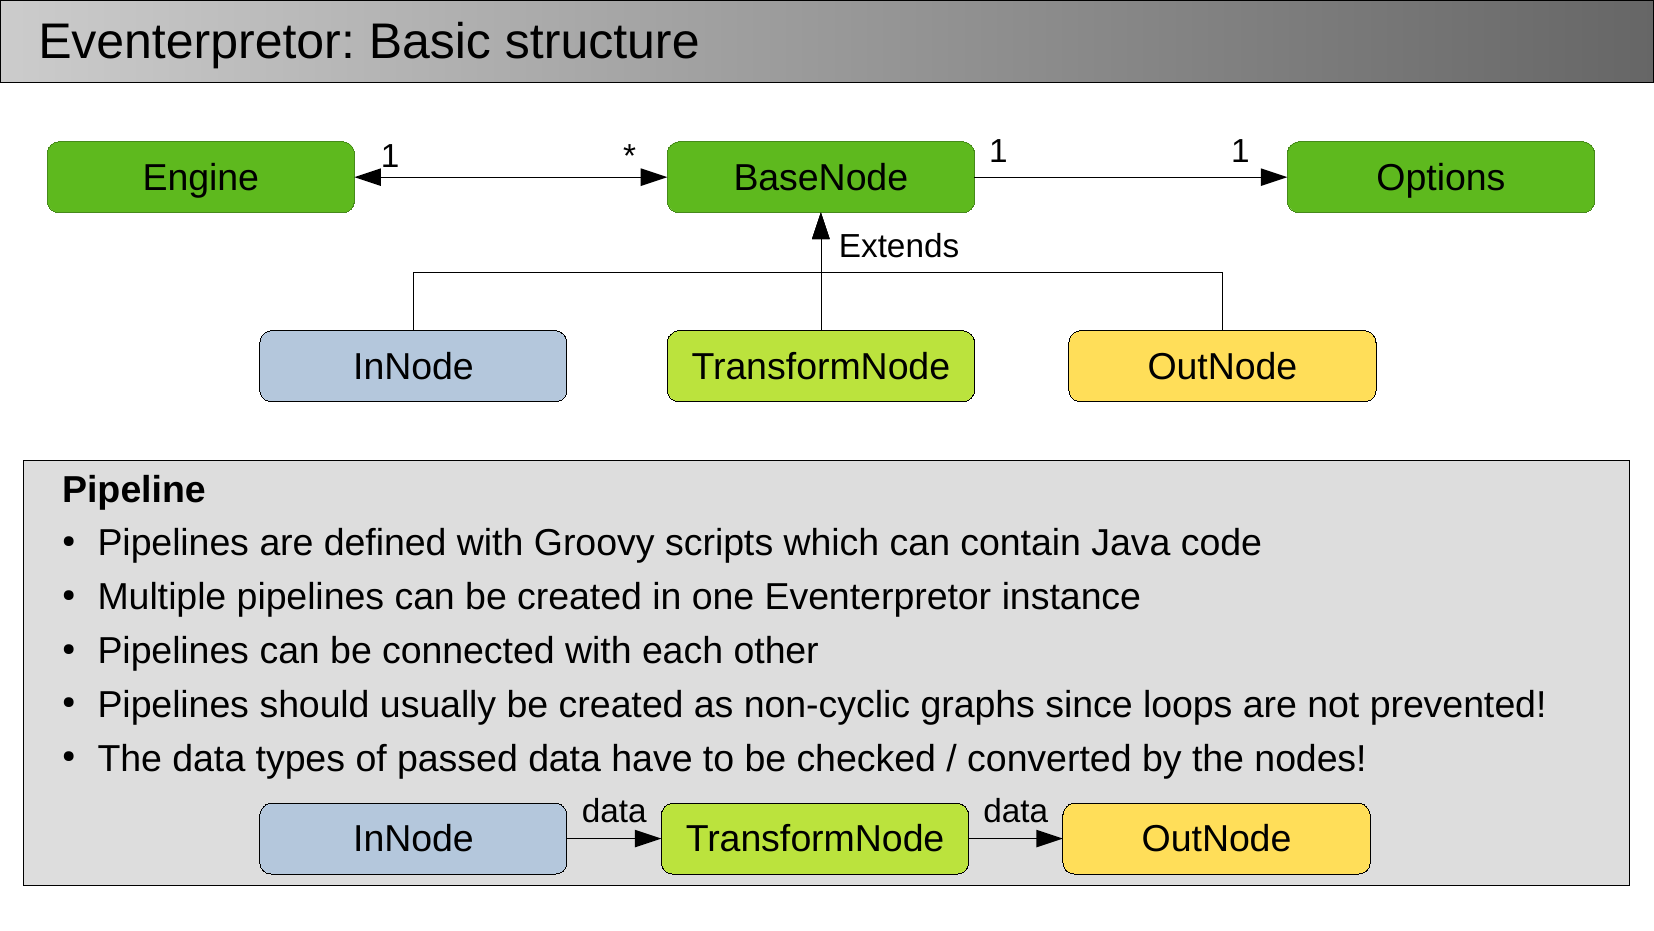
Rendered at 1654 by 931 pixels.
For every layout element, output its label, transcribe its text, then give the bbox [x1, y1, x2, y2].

text_box * [608, 129, 668, 177]
text_box InNode [259, 803, 567, 875]
text_box [0, 0, 1654, 83]
text_box Pipeline Pipelines are defined with Groovy scripts which can contain Java code Multiple pipelines can be created in one Eventerpretor instance Pipelines can be connected with each other Pipelines should usually be created as non-cyclic graphs since loops are not prevented! The data types of passed data have to be checked / converted by the nodes! [47, 460, 1619, 787]
text_box Extends [824, 219, 975, 272]
text_box * [608, 178, 640, 182]
text_box TransformNode [667, 330, 975, 402]
text_box [662, 787, 968, 809]
text_box [23, 460, 1630, 886]
text_box 1 [1216, 125, 1276, 178]
text_box OutNode [1062, 803, 1371, 875]
text_box data [567, 785, 662, 838]
text_box * [656, 178, 668, 182]
text_box Options [1287, 141, 1595, 213]
text_box 1 [974, 125, 1034, 178]
text_box TransformNode [661, 803, 969, 875]
text_box Engine [47, 141, 355, 213]
text_box data [968, 785, 1063, 838]
text_box Eventerpretor: Basic structure [23, 5, 1630, 77]
text_box 1 [381, 178, 426, 182]
text_box 1 [366, 129, 426, 177]
text_box BaseNode [667, 141, 975, 213]
text_box OutNode [1068, 330, 1377, 402]
text_box InNode [259, 330, 567, 402]
